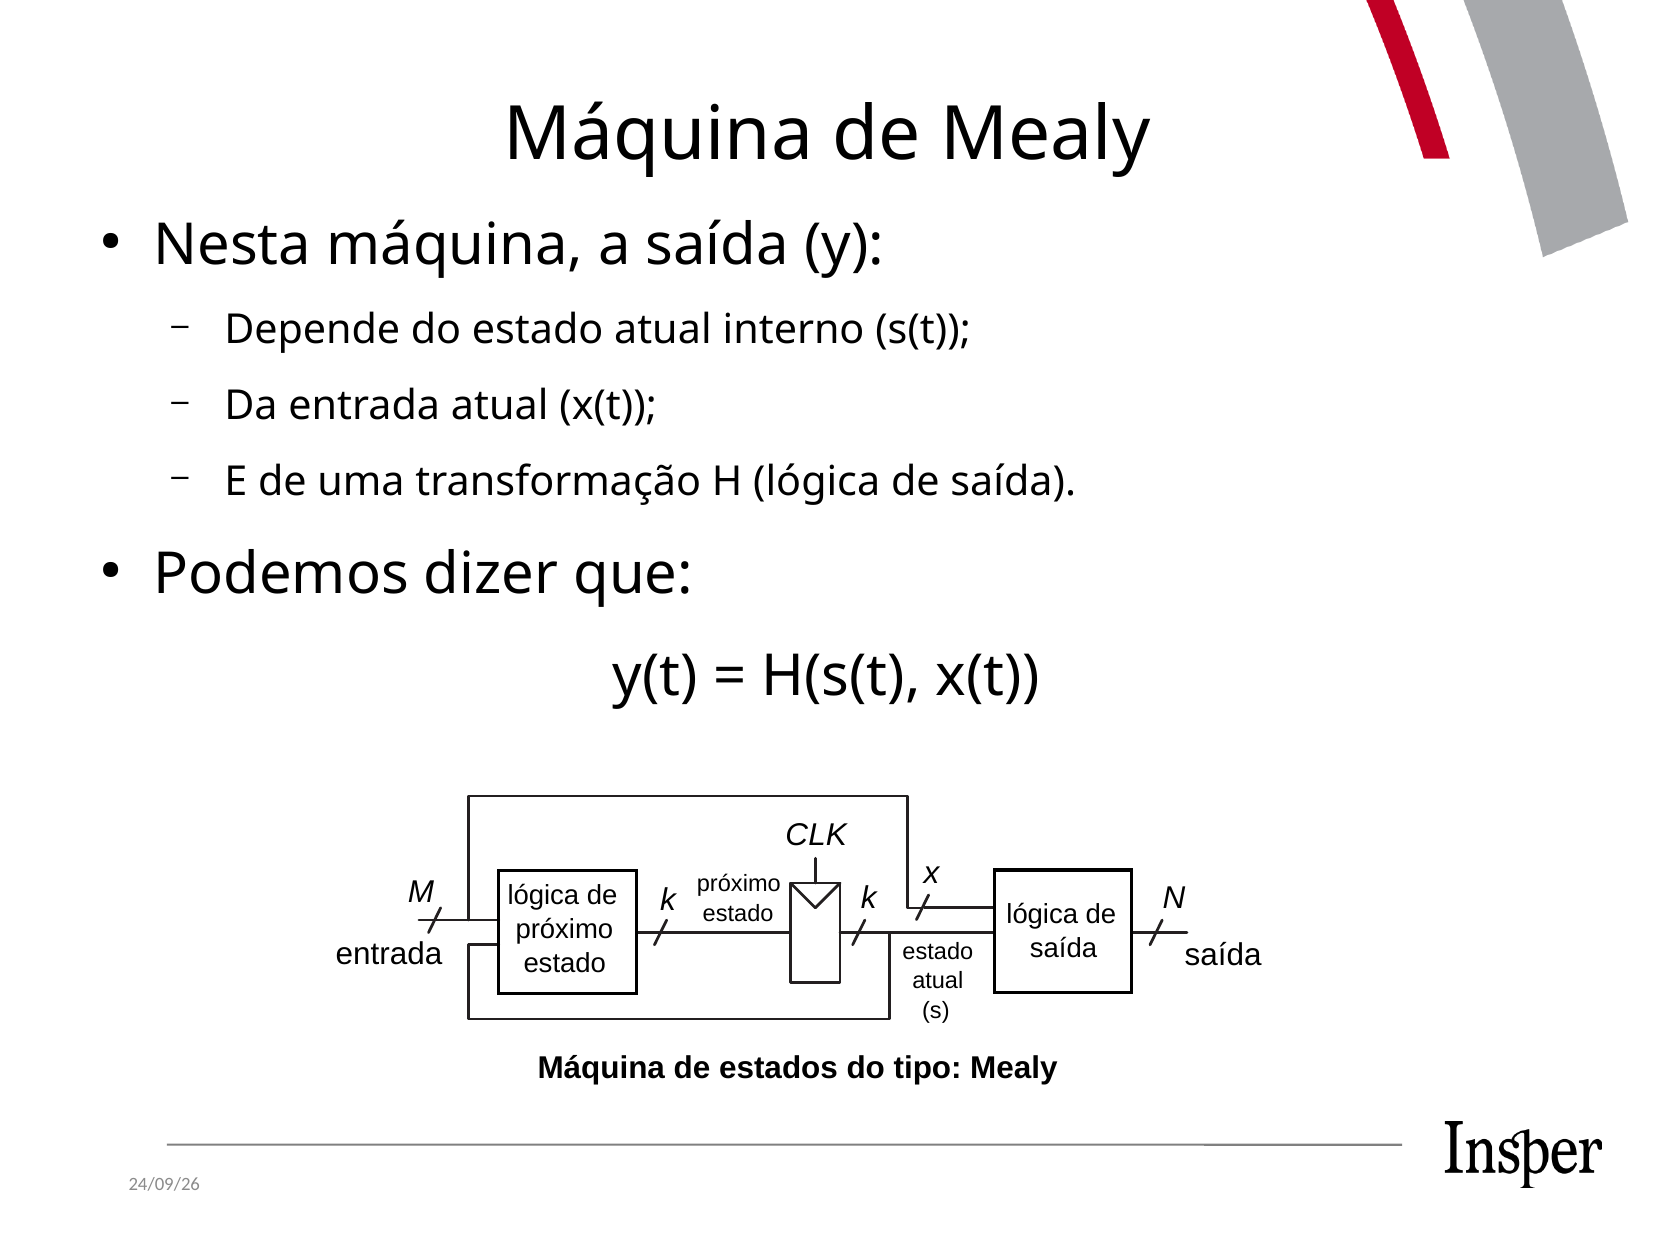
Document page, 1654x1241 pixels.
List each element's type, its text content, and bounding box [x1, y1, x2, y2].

picture [290, 761, 1294, 1100]
list Máquina de Mealy Nesta máquina, a saída (y): Depende do estado atual interno (s(t)); Da entrada atual (x(t)); E de uma transformação H (lógica de saída). Podemos dizer que: y(t) = H(s(t), x(t)) [82, 94, 1571, 1170]
